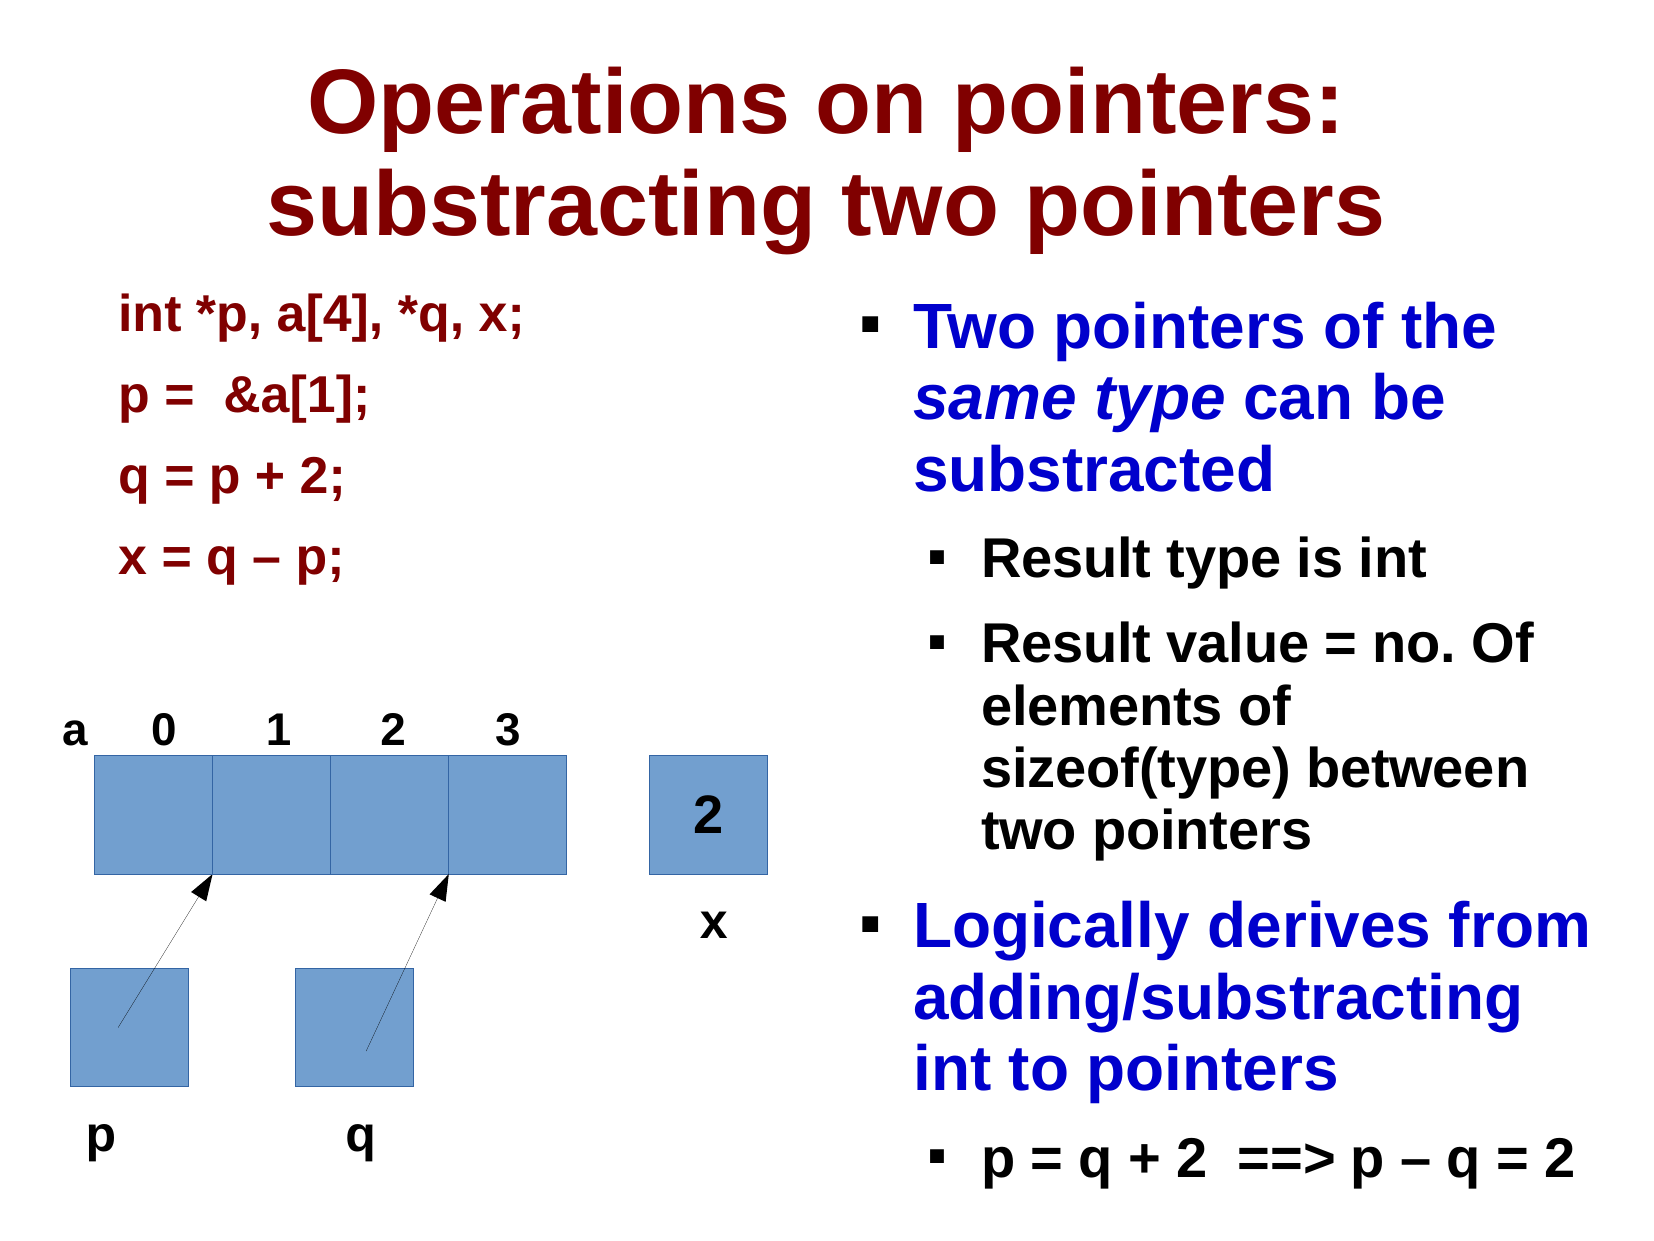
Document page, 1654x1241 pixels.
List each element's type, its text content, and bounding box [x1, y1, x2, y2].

text_box [70, 968, 189, 1087]
text_box p [70, 1098, 130, 1229]
title Operations on pointers: substracting two pointers [82, 49, 1571, 257]
text_box [94, 763, 567, 875]
text_box 2 [649, 755, 768, 875]
list Two pointers of the same type can be substracted Result type is int Result value = no. Of elements of sizeof(type) between two pointers Logically derives from adding/substracting int to pointers p = q + 2 ==> p – q = 2 [845, 290, 1595, 1205]
list int *p, a[4], *q, x; p = &a[1]; q = p + 2; x = q – p; [118, 284, 567, 591]
text_box [295, 968, 414, 1087]
text_box x [685, 885, 745, 1016]
text_box a 0 1 2 3 [47, 696, 579, 763]
text_box q [330, 1098, 390, 1229]
